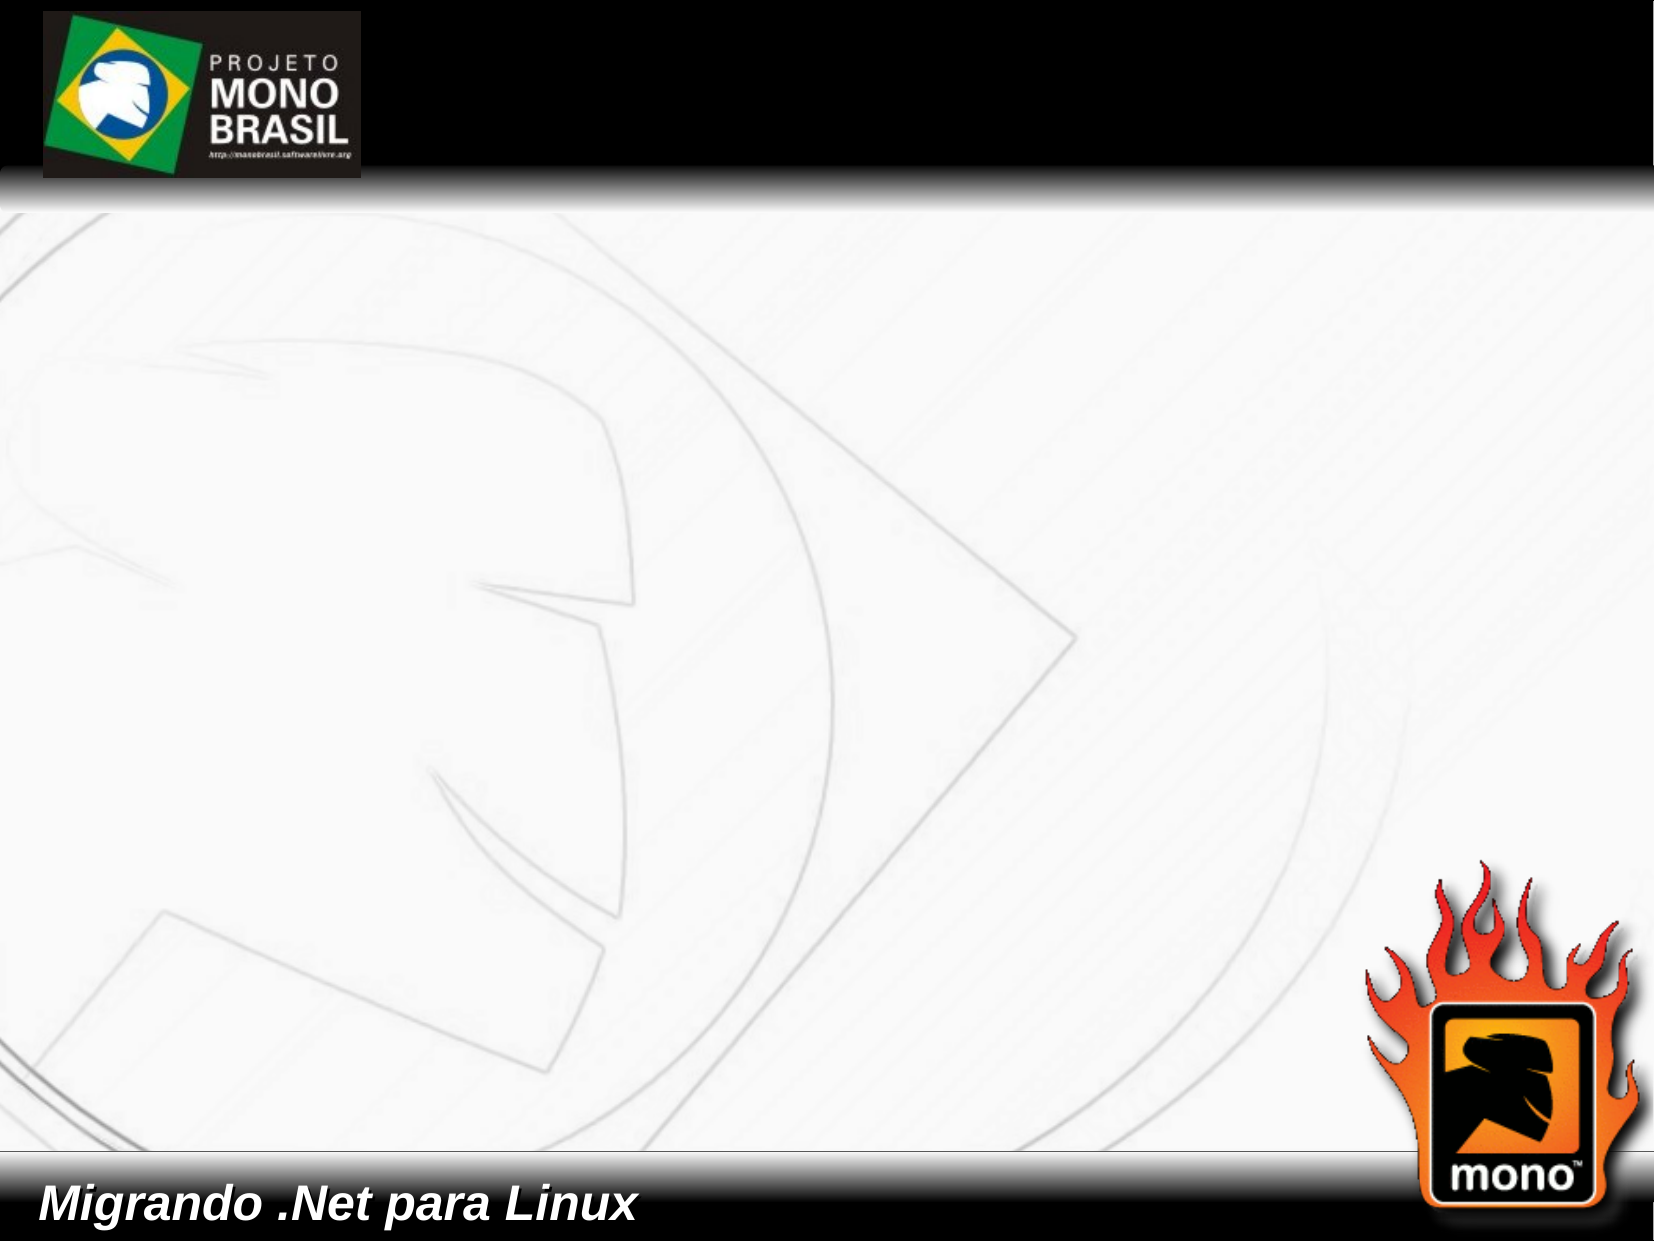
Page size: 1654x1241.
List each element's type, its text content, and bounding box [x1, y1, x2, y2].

text_box Migrando .Net para Linux [23, 1168, 546, 1241]
picture [0, 209, 1654, 1241]
picture [43, 11, 361, 178]
text_box [0, 1151, 1302, 1241]
text_box [0, 0, 1654, 213]
